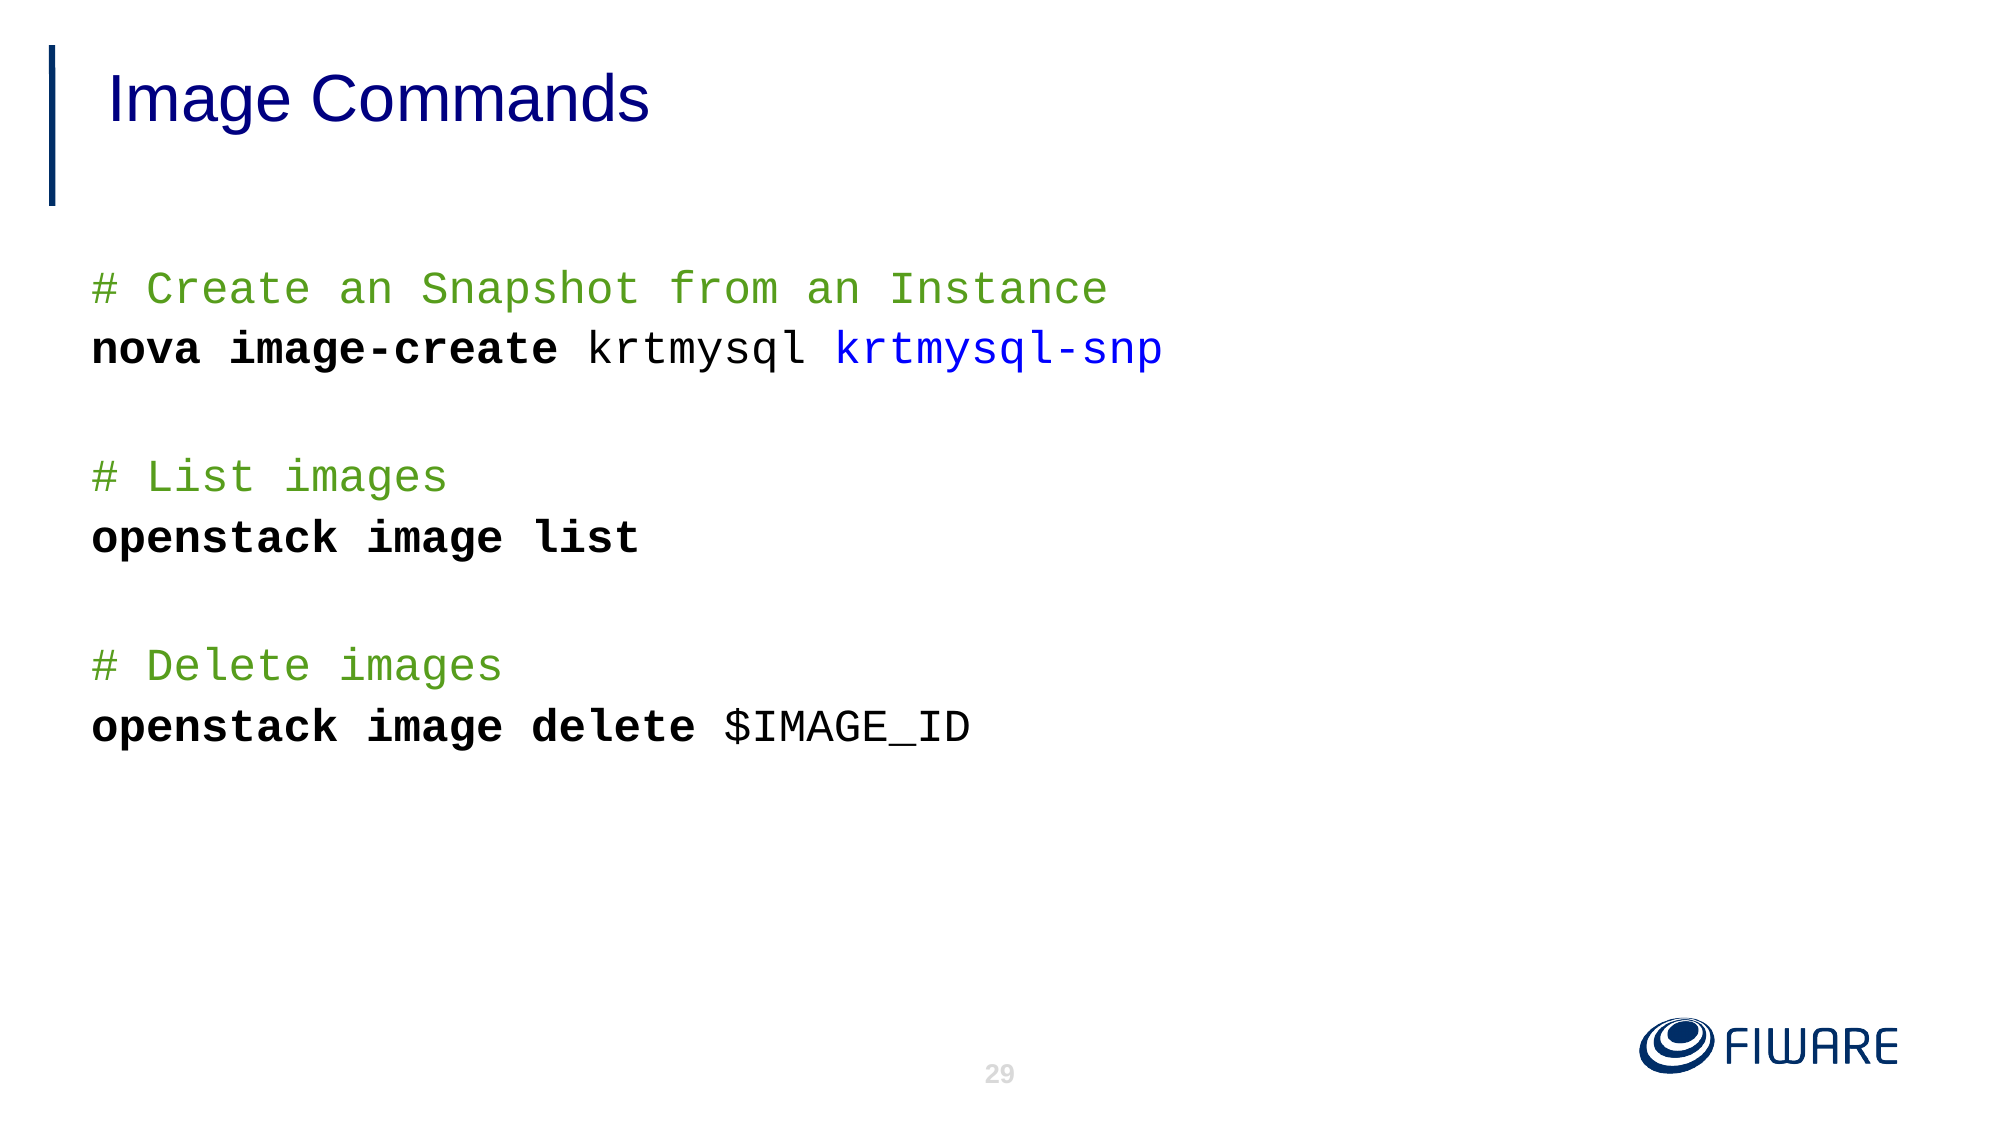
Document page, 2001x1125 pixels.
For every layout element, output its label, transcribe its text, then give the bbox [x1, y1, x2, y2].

text_box # Create an Snapshot from an Instance nova image-create krtmysql krtmysql-snp # List images openstack image list # Delete images openstack image delete $IMAGE_ID [76, 183, 1902, 758]
slide_number <number> [887, 1042, 1113, 1103]
title Image Commands [92, 47, 1704, 189]
picture [1635, 1012, 1905, 1077]
